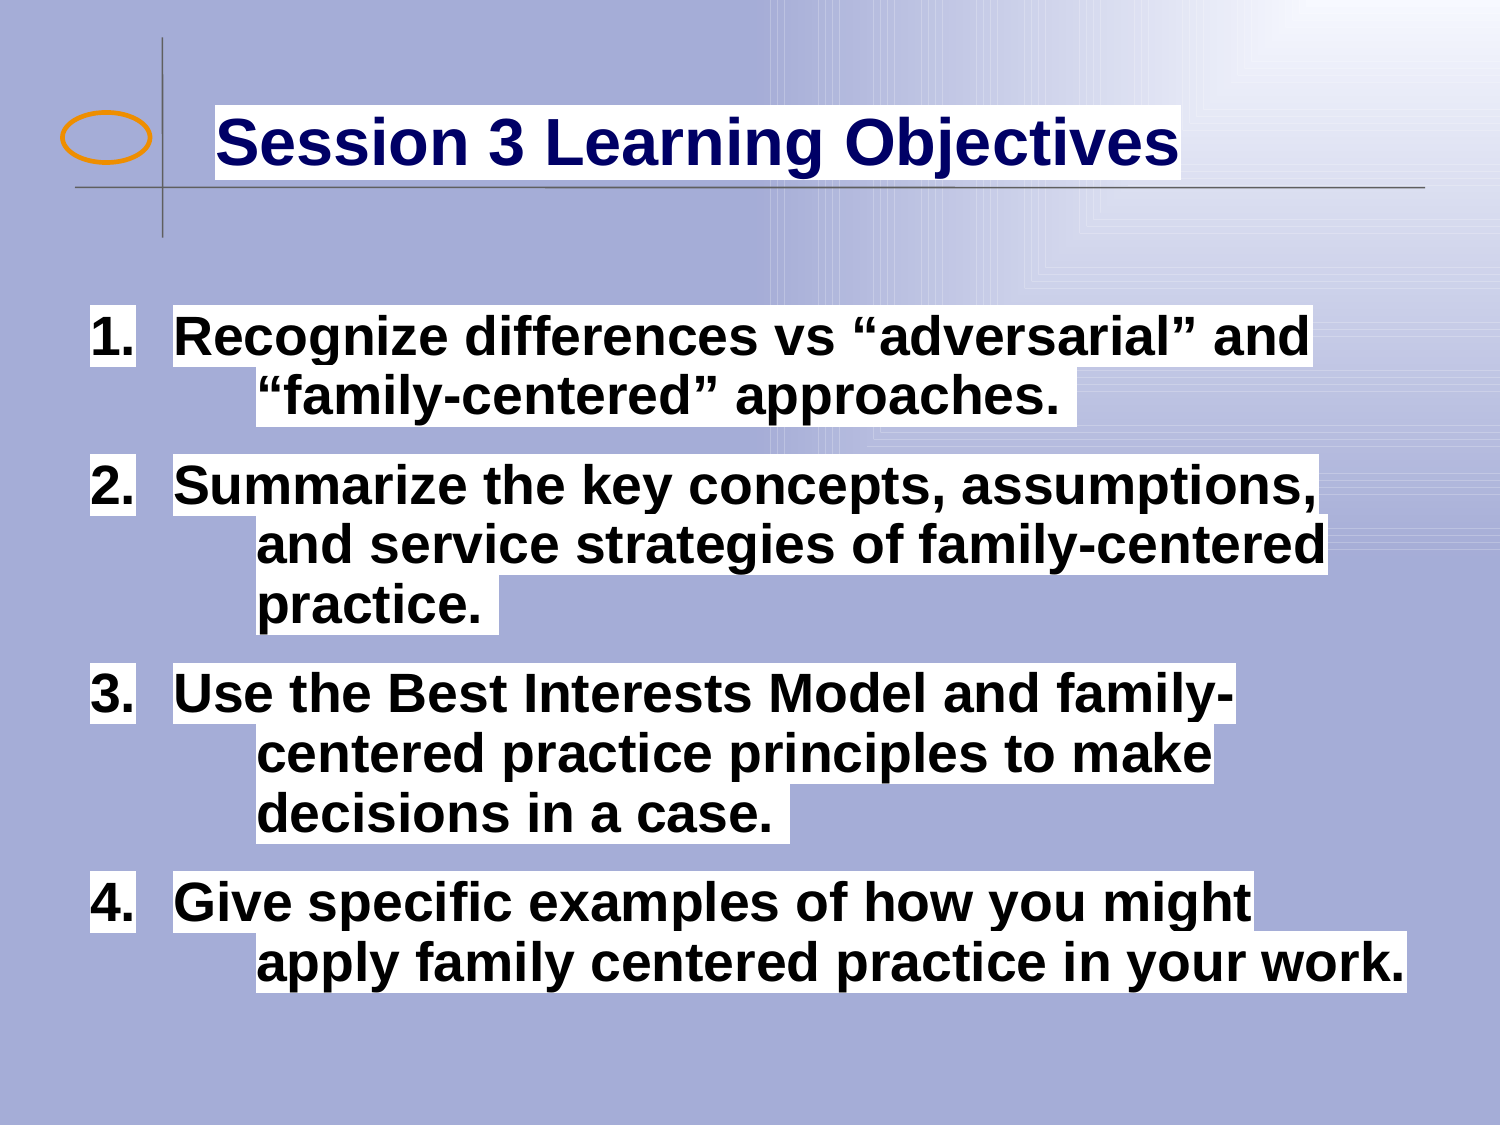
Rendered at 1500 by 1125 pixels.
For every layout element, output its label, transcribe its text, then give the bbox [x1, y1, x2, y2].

title Session 3 Learning Objectives [200, 45, 1426, 233]
list Recognize differences vs “adversarial” and “family-centered” approaches. Summarize the key concepts, assumptions, and service strategies of family-centered practice. Use the Best Interests Model and family-centered practice principles to make decisions in a case. Give specific examples of how you might apply family centered practice in your work. [75, 299, 1426, 1063]
